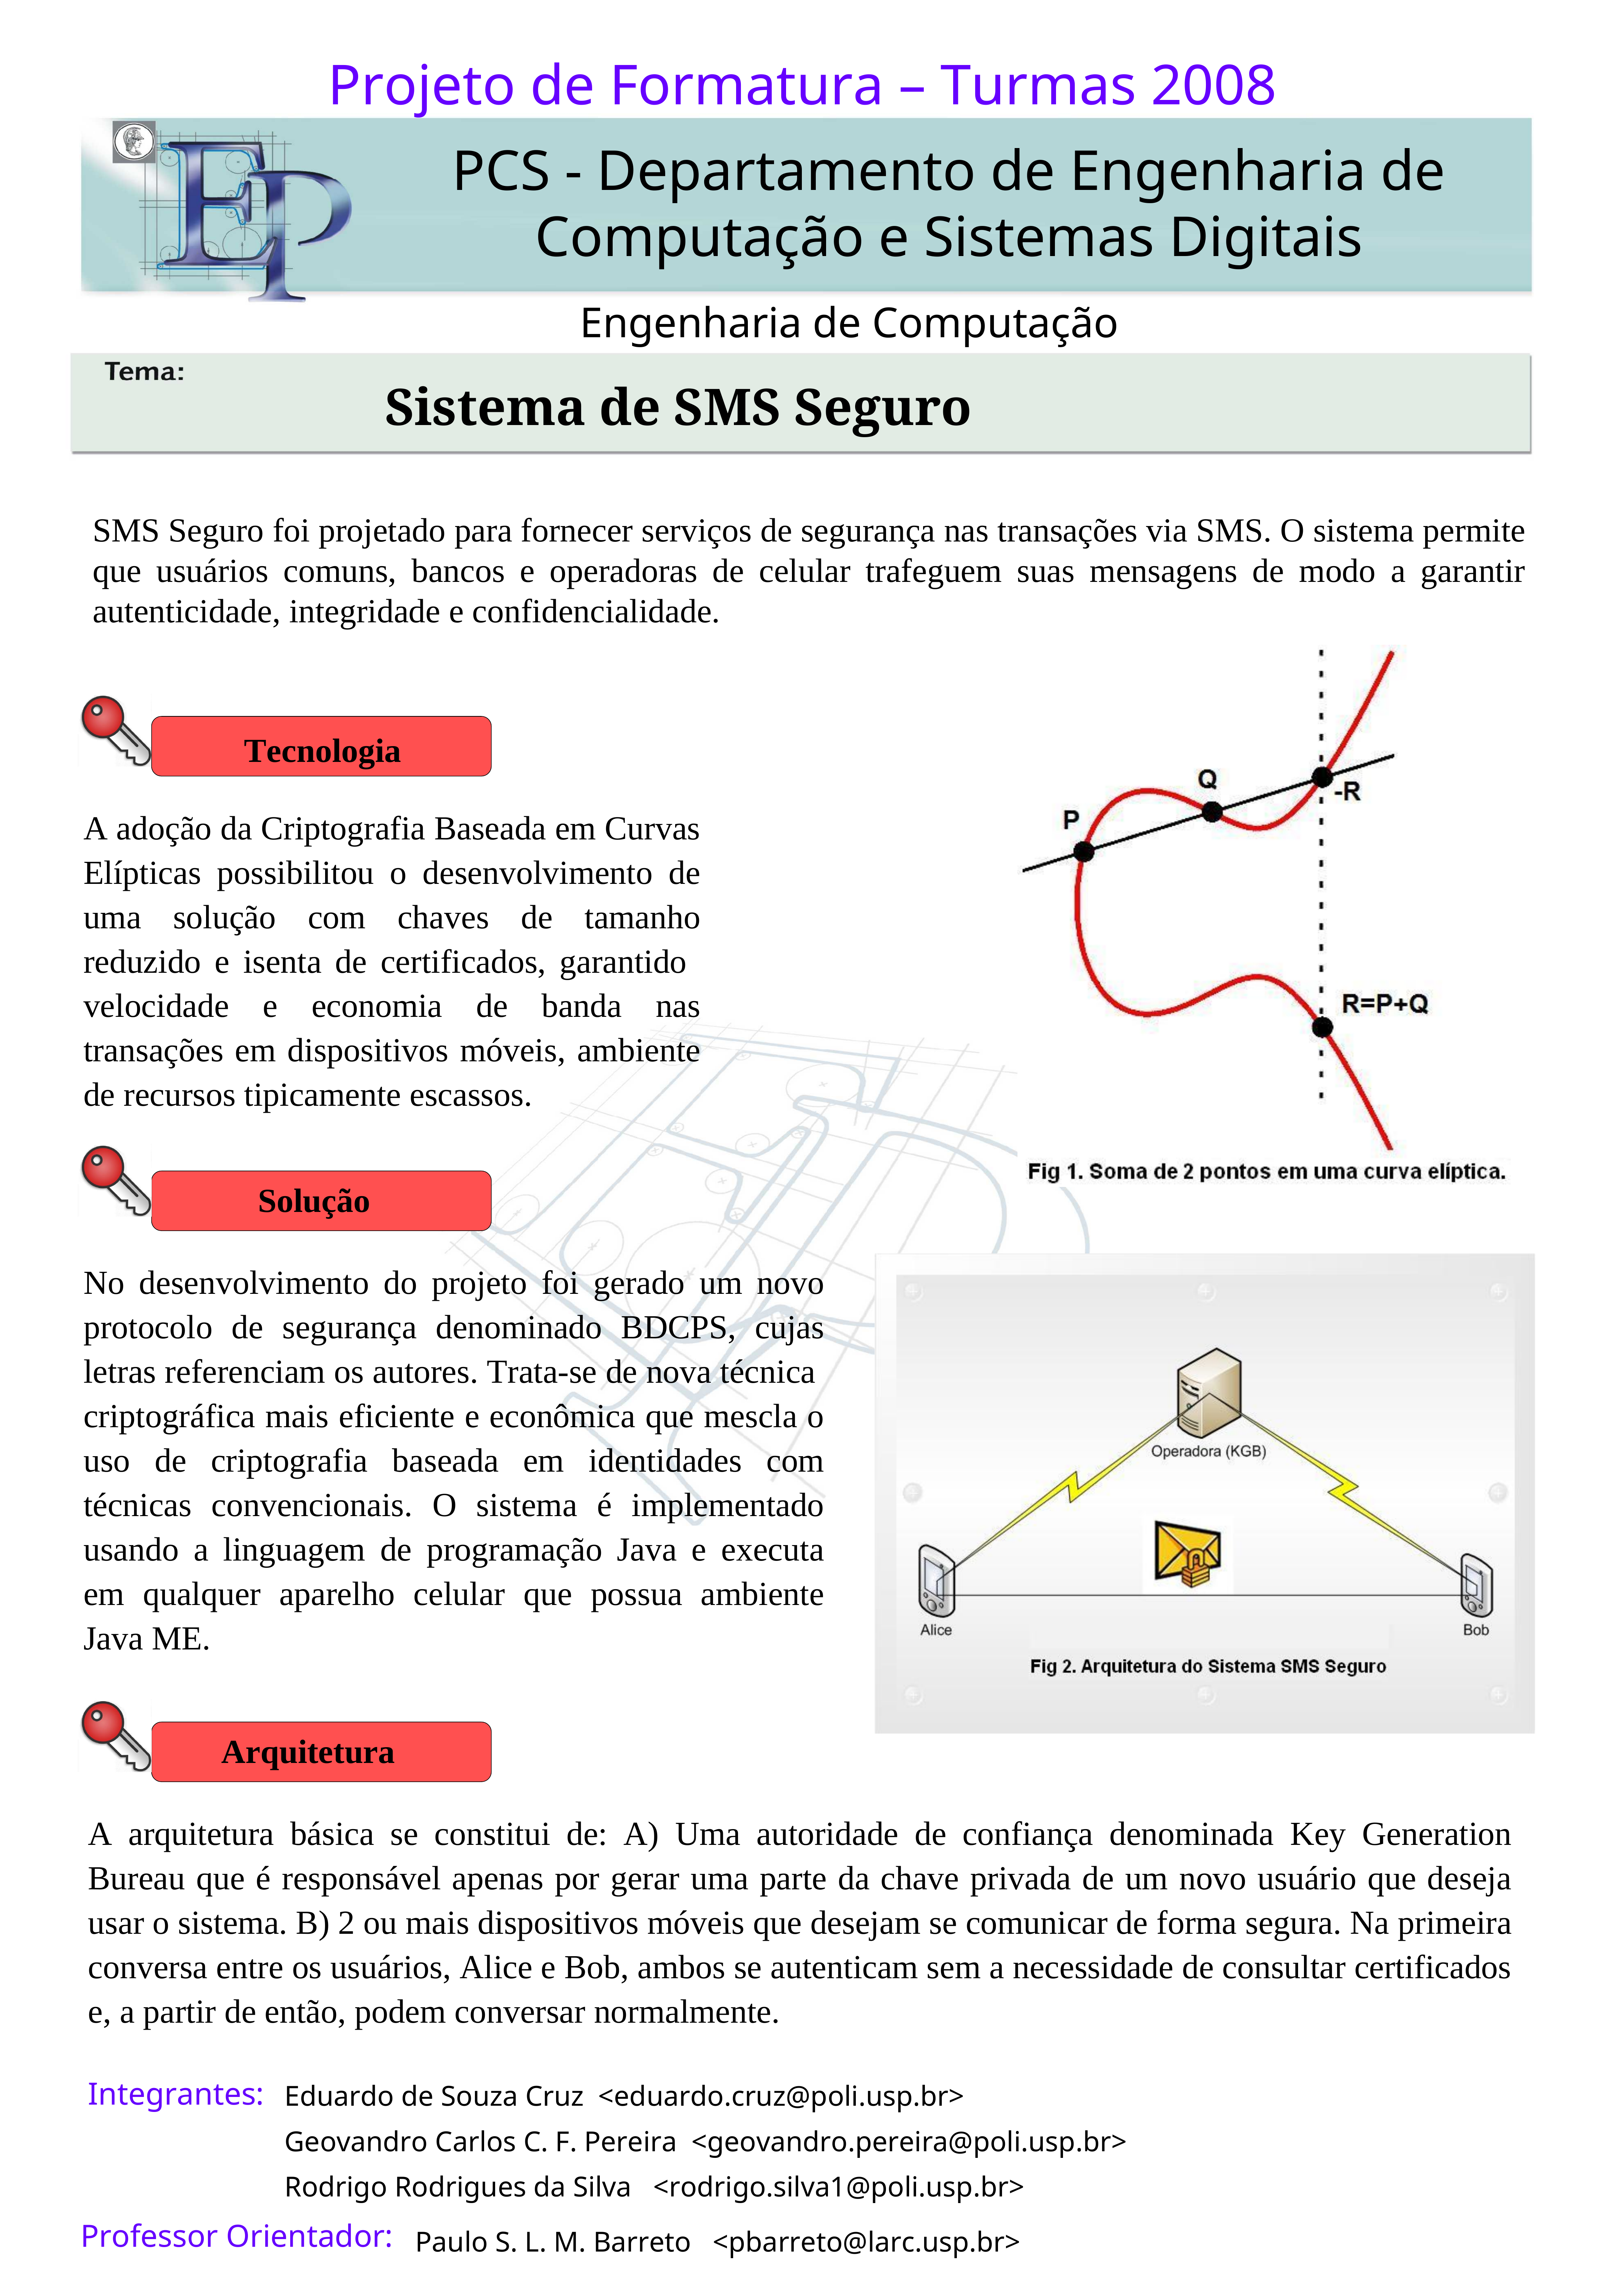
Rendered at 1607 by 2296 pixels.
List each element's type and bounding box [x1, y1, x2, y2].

picture [861, 99, 872, 101]
picture [306, 2184, 314, 2188]
picture [855, 2184, 861, 2188]
picture [1254, 99, 1267, 101]
picture [541, 99, 552, 101]
picture [649, 99, 660, 101]
picture [807, 99, 818, 101]
picture [493, 99, 504, 101]
picture [684, 2184, 693, 2188]
picture [375, 2184, 383, 2188]
picture [875, 2184, 883, 2188]
picture [753, 2184, 762, 2188]
picture [432, 2184, 440, 2188]
picture [1088, 99, 1098, 101]
picture [443, 99, 457, 101]
picture [961, 2184, 969, 2188]
picture [754, 99, 764, 101]
picture [400, 2179, 407, 2186]
picture [736, 2184, 745, 2188]
picture [55, 99, 1536, 2188]
picture [357, 2184, 365, 2188]
picture [289, 2179, 297, 2186]
picture [850, 2178, 867, 2188]
picture [981, 99, 992, 101]
picture [502, 2183, 509, 2188]
picture [322, 2184, 330, 2188]
picture [1225, 99, 1234, 101]
picture [701, 2184, 709, 2188]
picture [576, 99, 590, 101]
picture [468, 2184, 476, 2188]
picture [415, 2184, 424, 2188]
picture [891, 2184, 900, 2188]
picture [1193, 99, 1203, 101]
picture [537, 2184, 545, 2188]
picture [395, 99, 406, 101]
picture [1114, 99, 1128, 101]
picture [985, 2184, 993, 2188]
